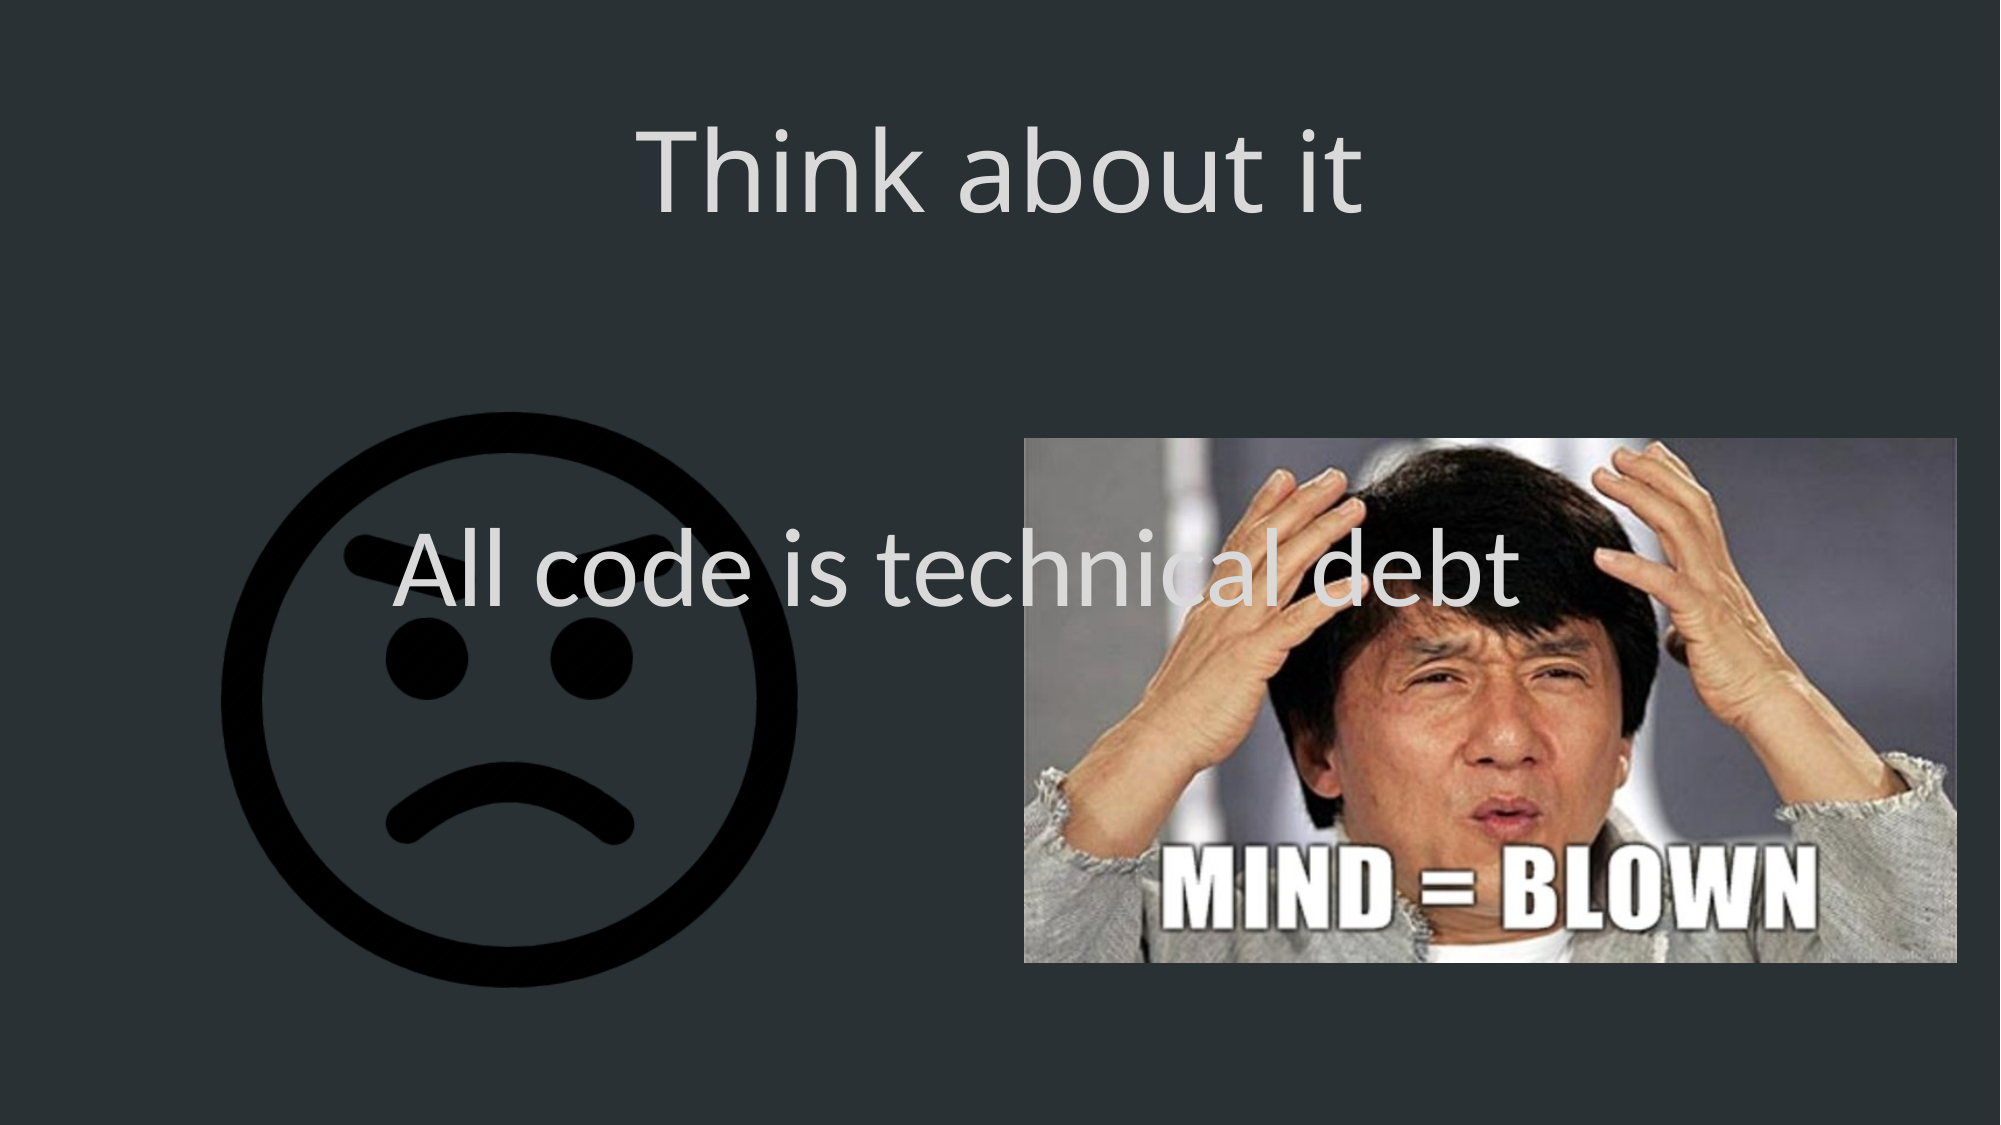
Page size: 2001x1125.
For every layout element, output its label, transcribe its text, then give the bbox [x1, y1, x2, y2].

title Think about it [138, 47, 1862, 244]
picture [1024, 438, 1957, 963]
text_box All code is technical debt [377, 486, 1623, 639]
picture [180, 371, 839, 1030]
